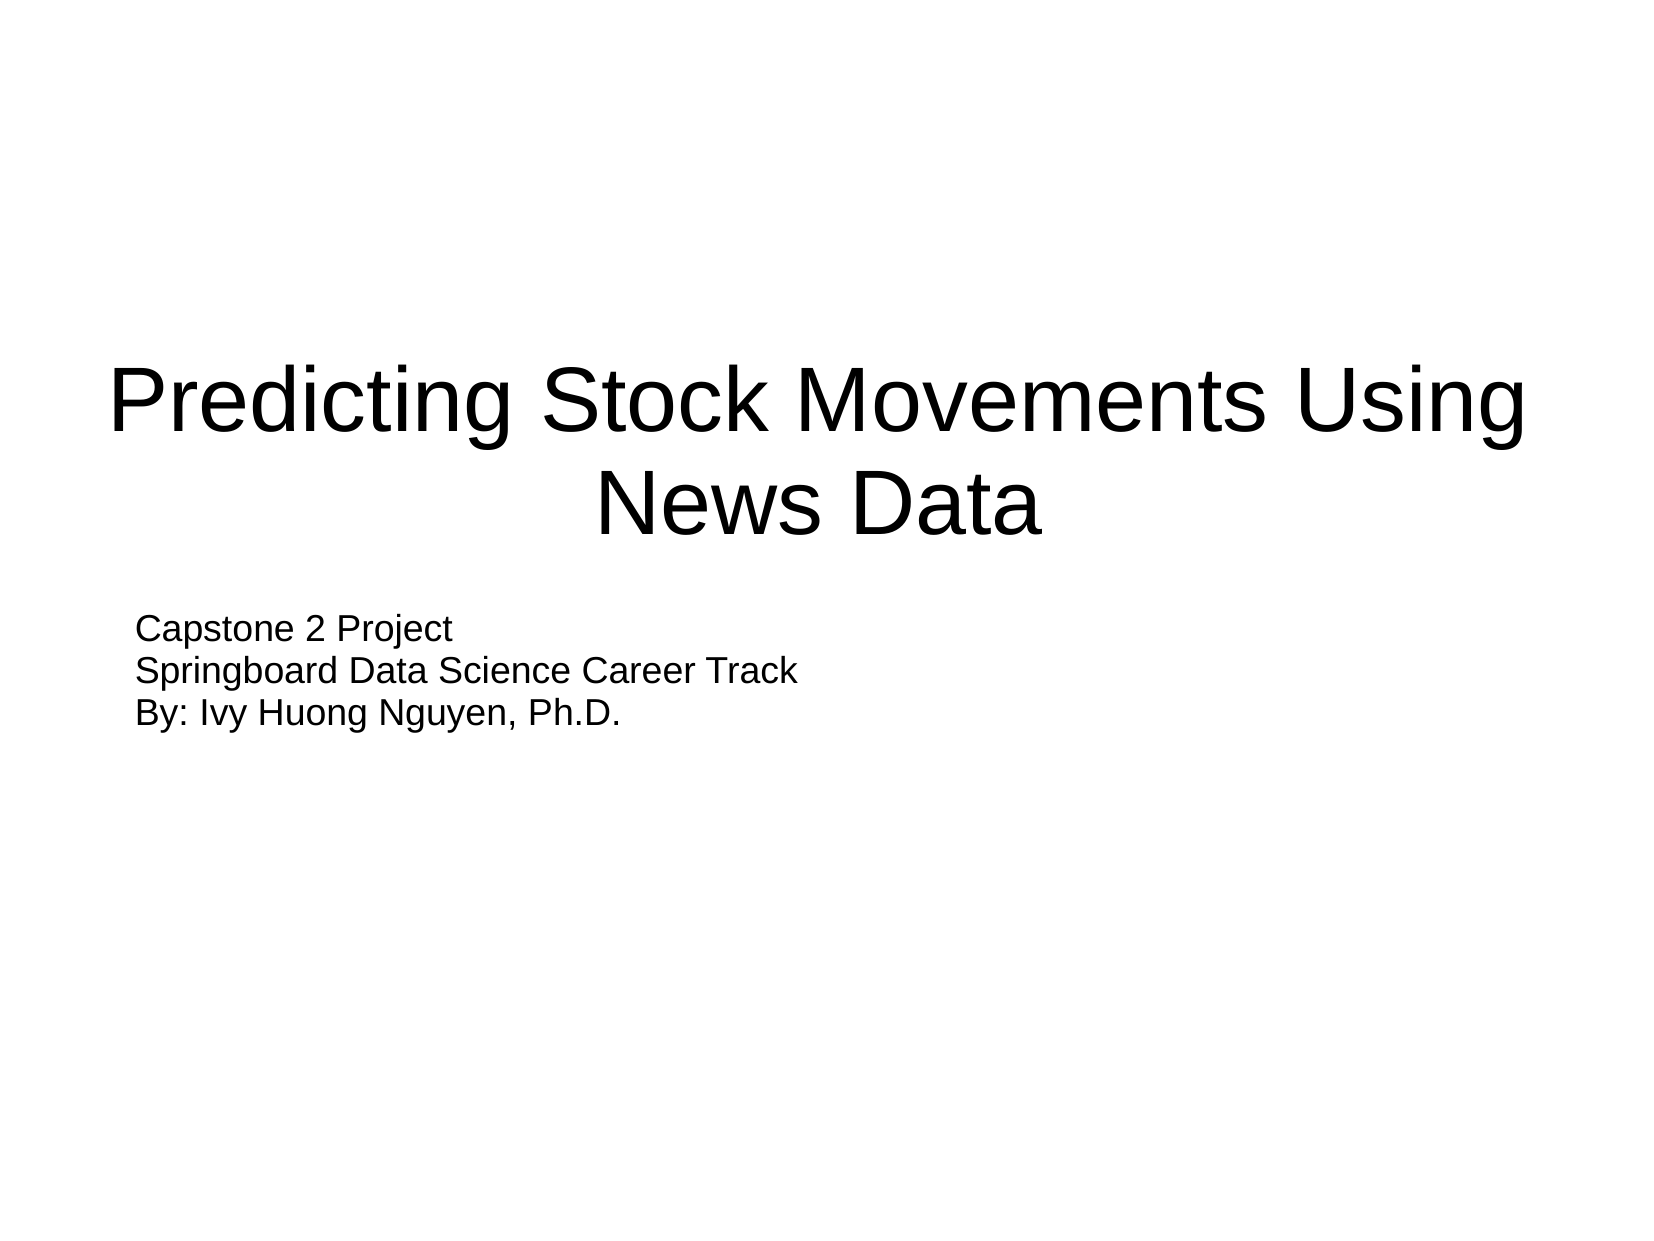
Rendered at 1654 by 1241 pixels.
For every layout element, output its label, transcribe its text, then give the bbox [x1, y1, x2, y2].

text_box Capstone 2 Project Springboard Data Science Career Track By: Ivy Huong Nguyen, Ph.D. [120, 600, 886, 825]
title Predicting Stock Movements Using News Data [75, 347, 1564, 556]
